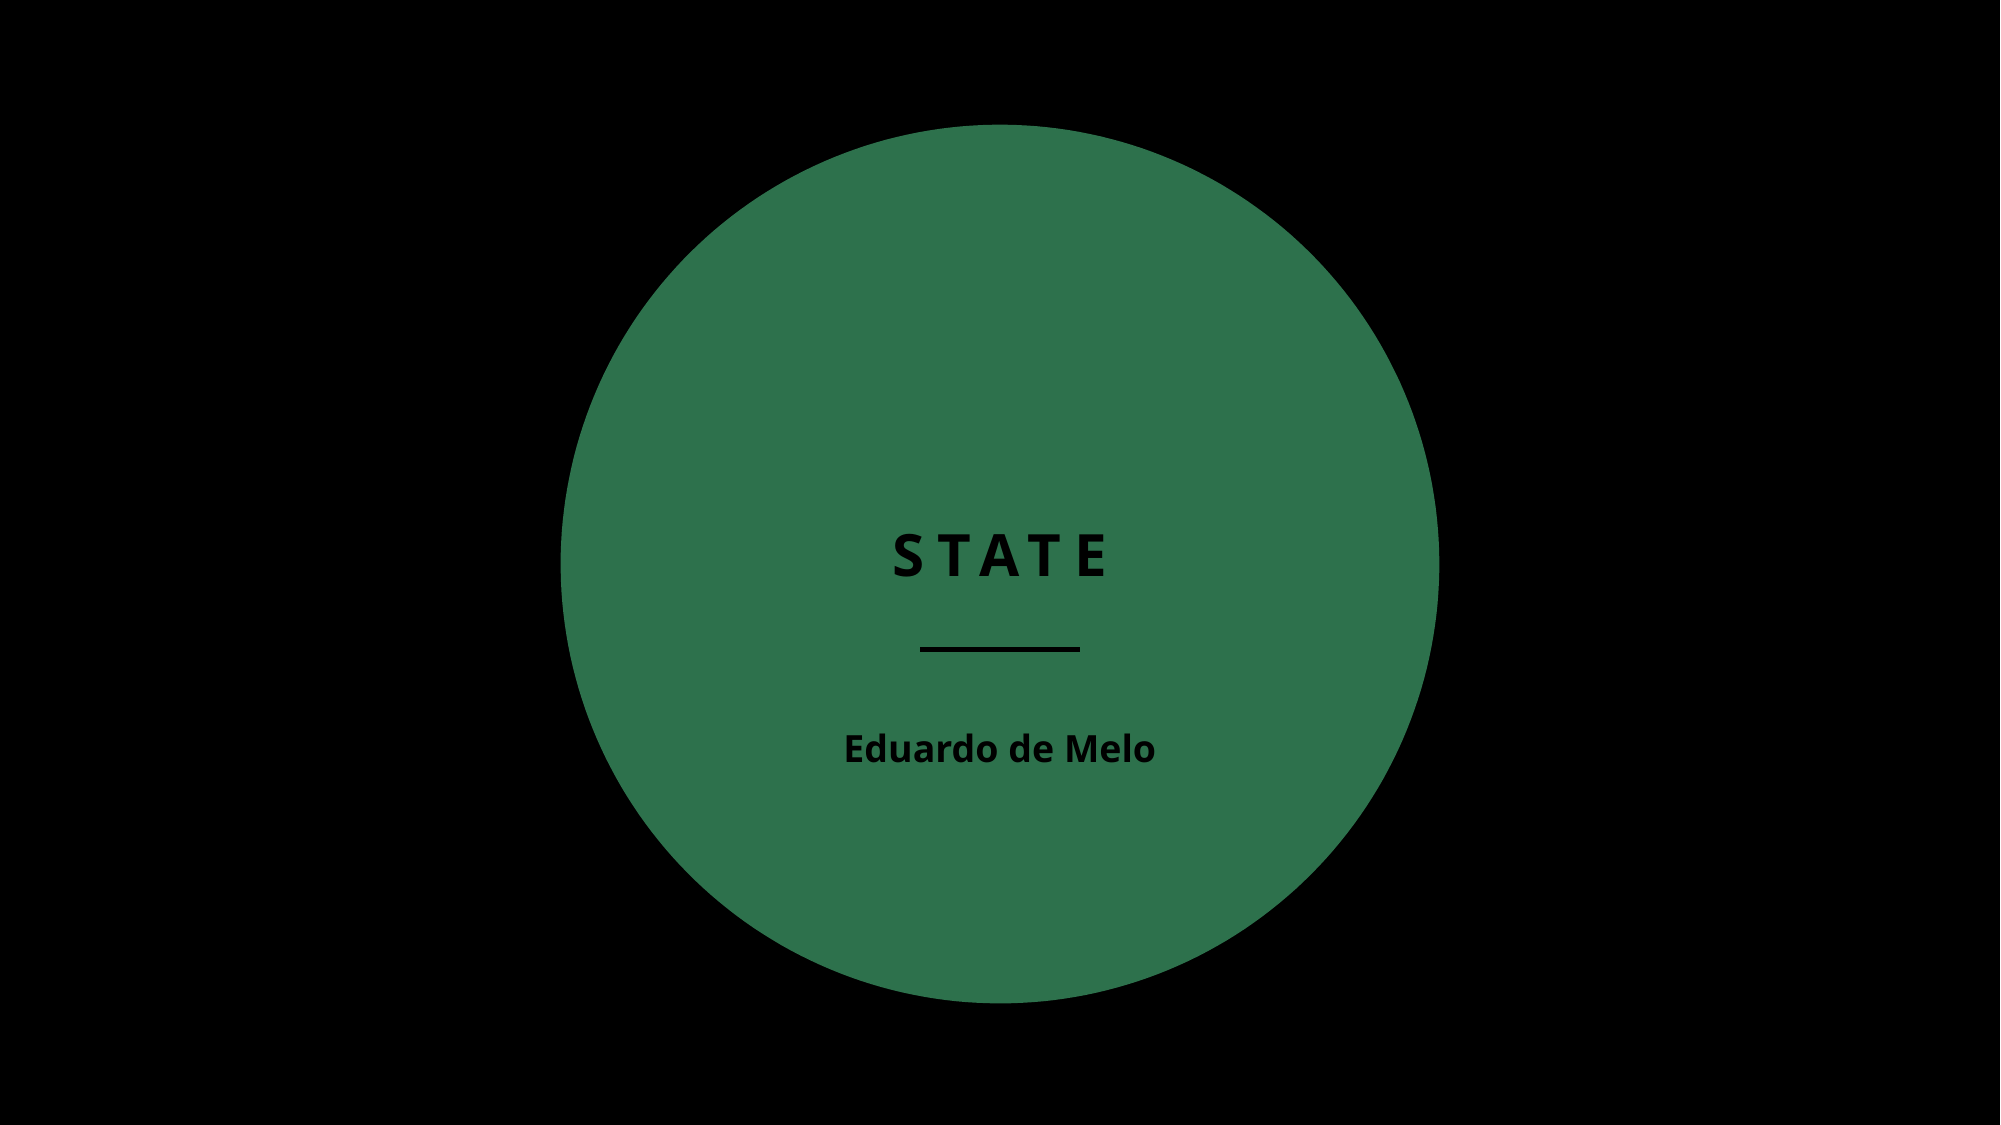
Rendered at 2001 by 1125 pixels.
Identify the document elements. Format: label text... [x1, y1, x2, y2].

title State [658, 286, 1342, 596]
subtitle Eduardo de Melo [736, 703, 1264, 921]
text_box [0, 0, 2000, 1125]
